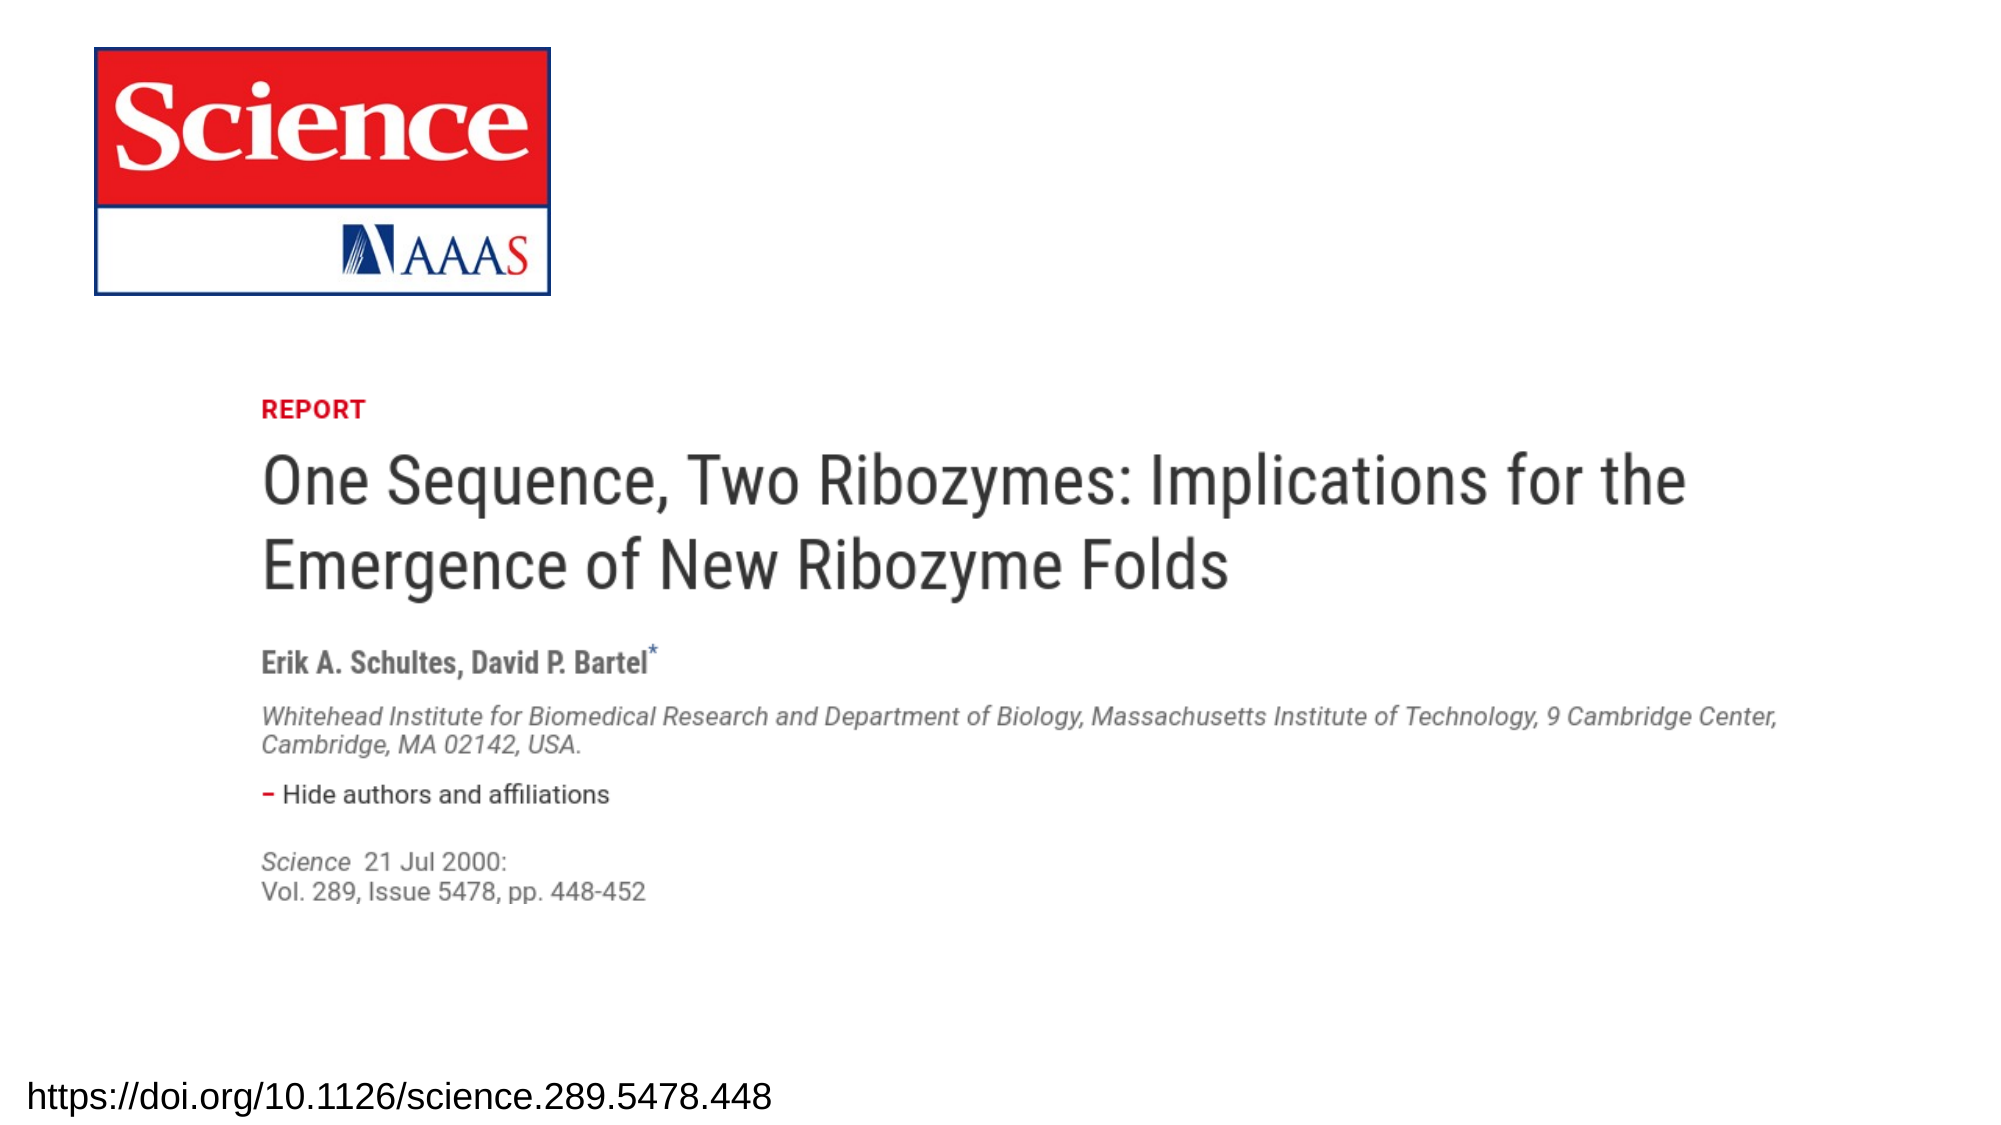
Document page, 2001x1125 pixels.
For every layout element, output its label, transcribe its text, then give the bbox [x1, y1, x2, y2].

picture [260, 389, 1784, 904]
picture [94, 47, 551, 296]
text_box https://doi.org/10.1126/science.289.5478.448 [11, 1068, 798, 1125]
